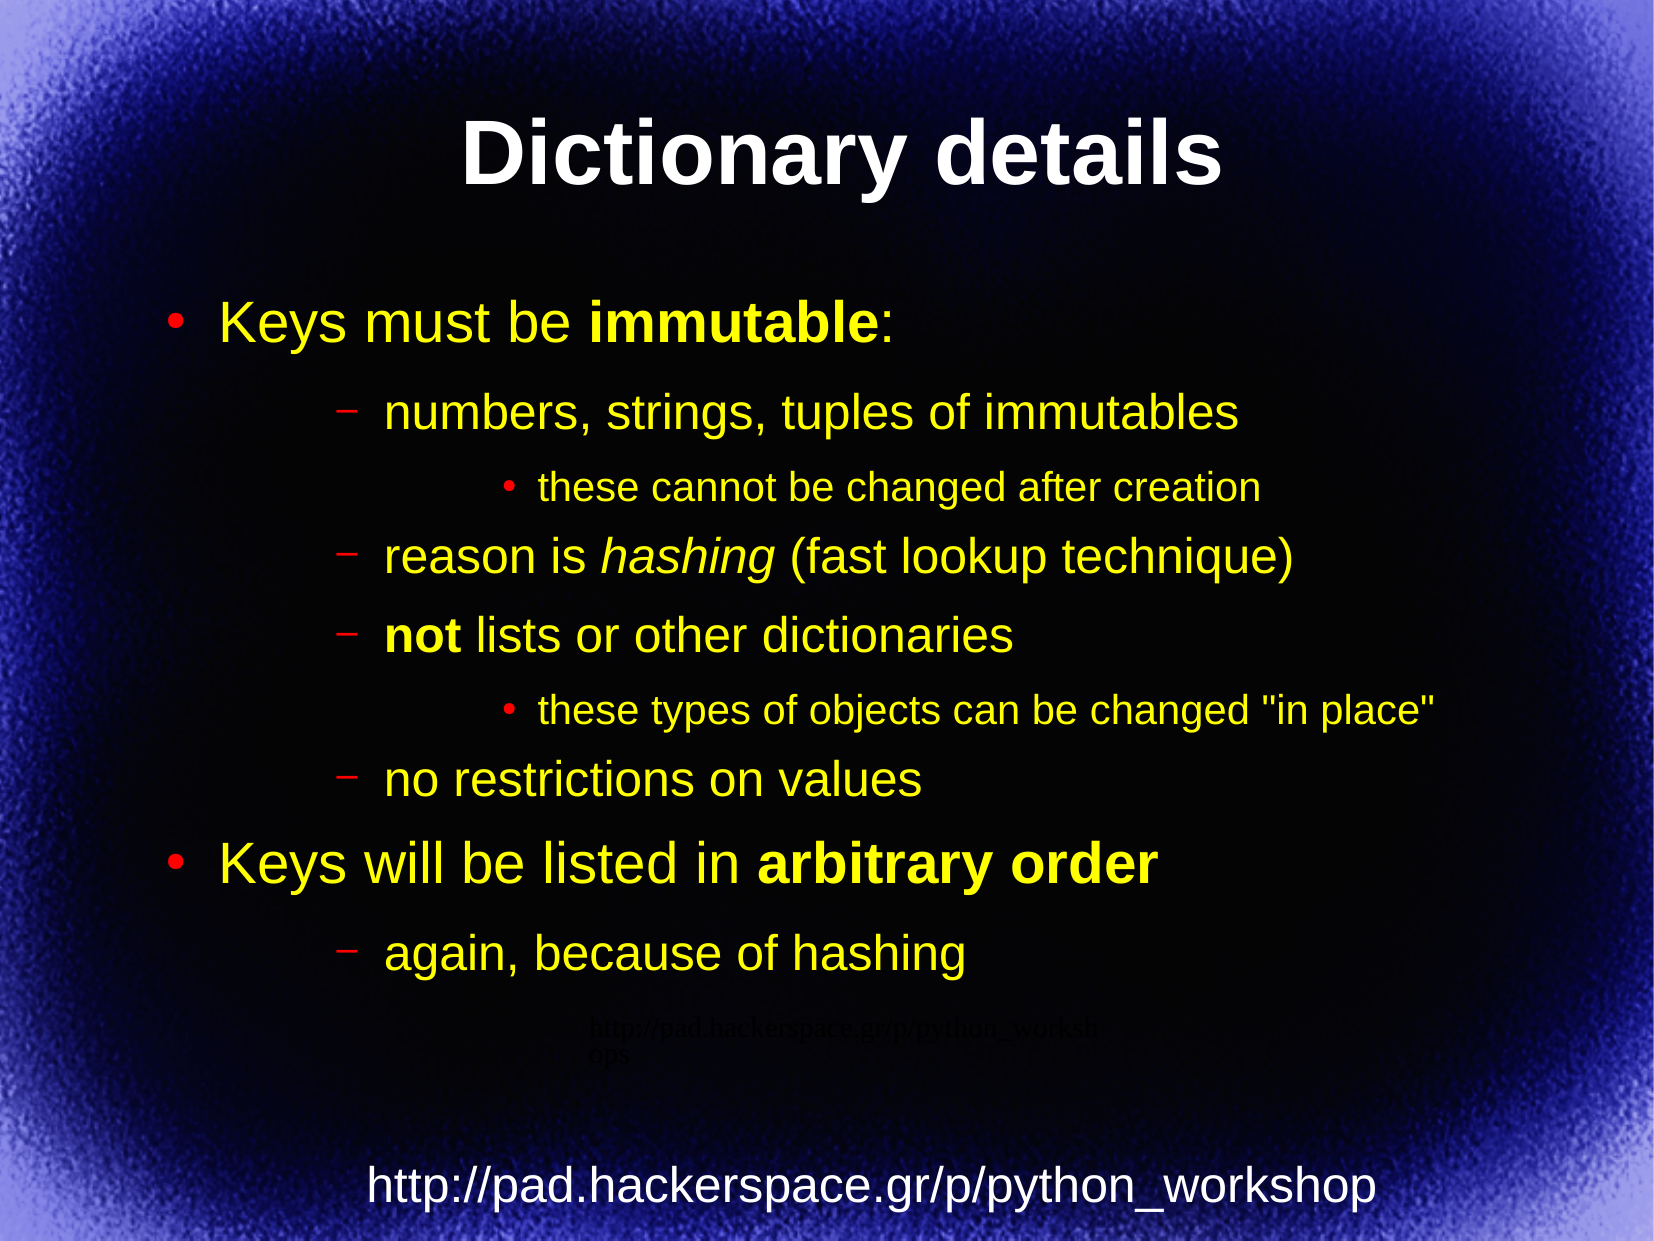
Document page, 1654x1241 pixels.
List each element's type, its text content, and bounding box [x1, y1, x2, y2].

title Dictionary details [147, 49, 1506, 257]
list Keys must be immutable: numbers, strings, tuples of immutables these cannot be changed after creation reason is hashing (fast lookup technique) not lists or other dictionaries these types of objects can be changed "in place" no restrictions on values Keys will be listed in arbitrary order again, because of hashing [147, 290, 1506, 1178]
picture [0, 0, 1654, 1241]
text_box http://pad.hackerspace.gr/p/python_workshop [366, 1157, 1379, 1214]
